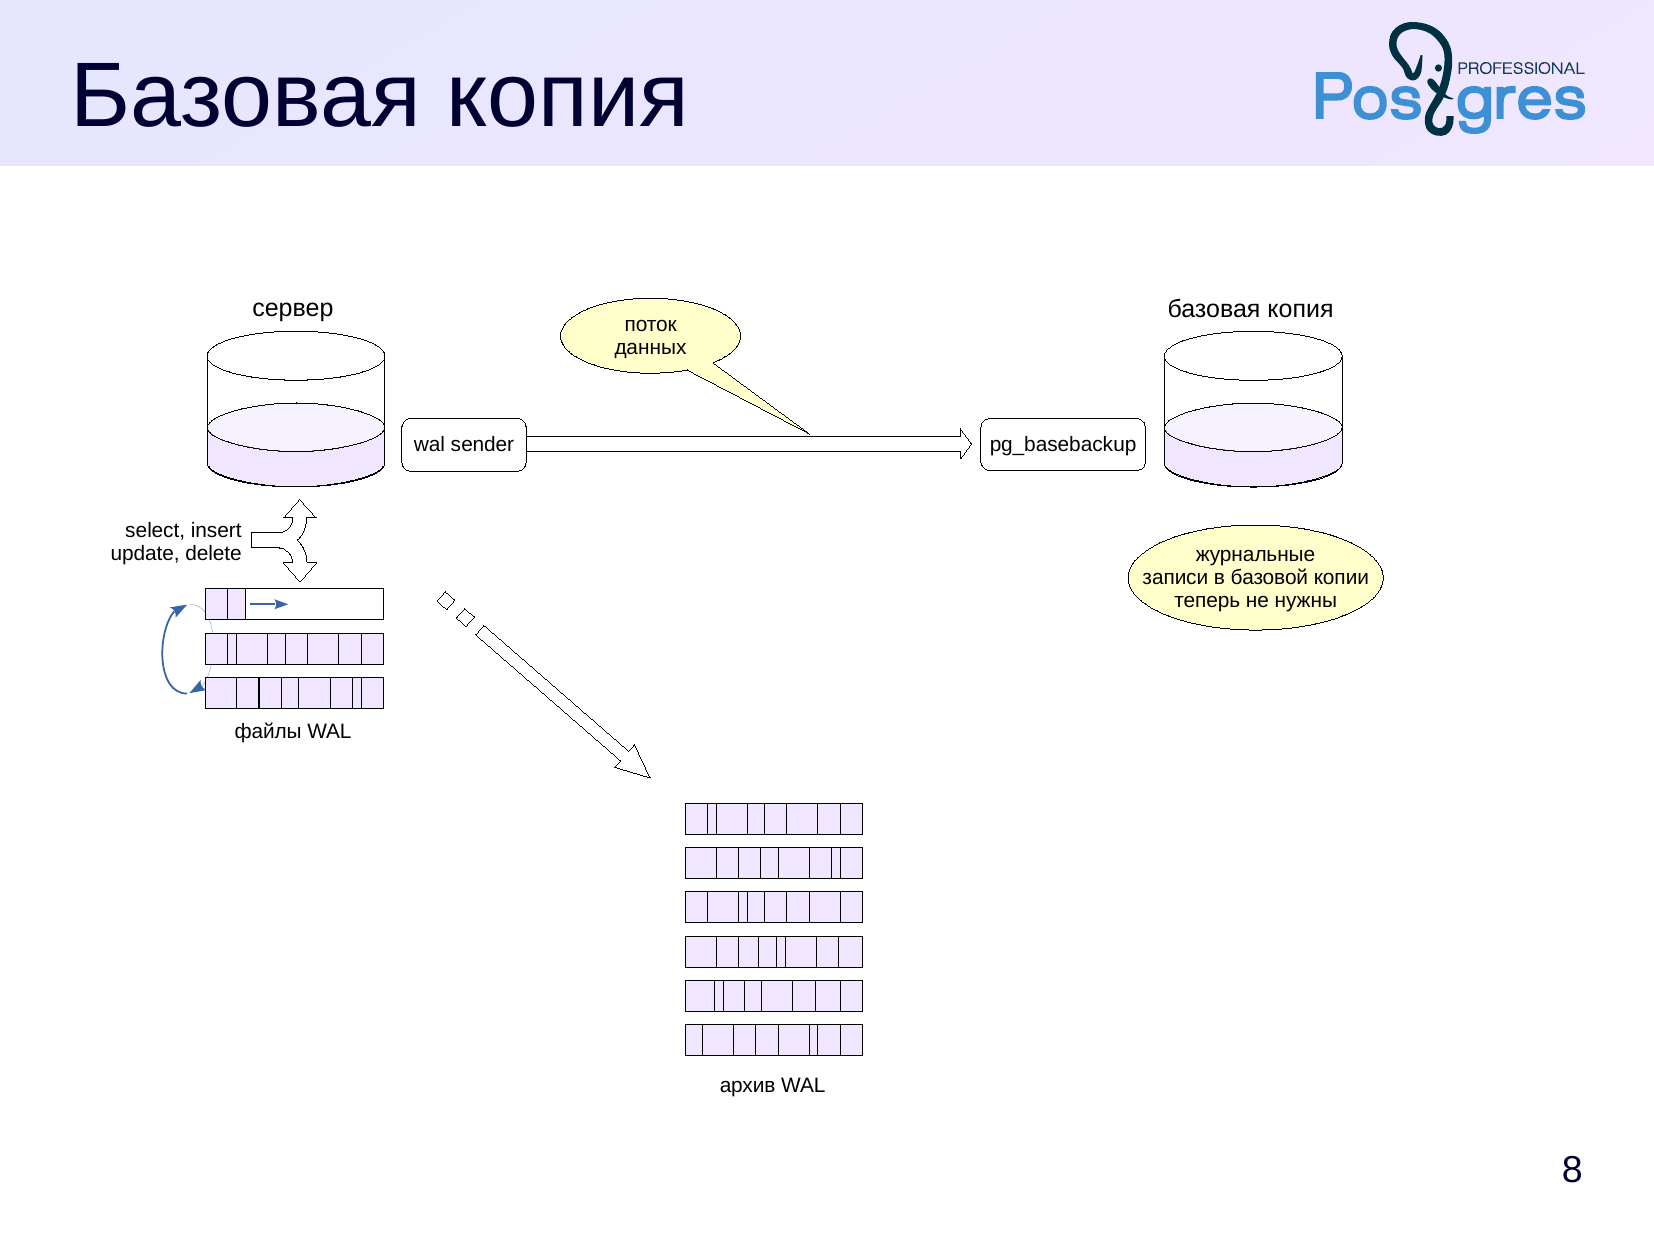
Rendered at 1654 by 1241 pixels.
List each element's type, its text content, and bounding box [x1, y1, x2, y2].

text_box [686, 892, 862, 922]
text_box [456, 608, 475, 627]
text_box [686, 937, 862, 967]
title Базовая копия [70, 43, 1241, 147]
text_box [686, 981, 862, 1011]
text_box [475, 625, 651, 778]
text_box журнальные записи в базовой копии теперь не нужны [1128, 525, 1384, 631]
text_box [686, 848, 862, 878]
text_box архив WAL [704, 1066, 841, 1105]
text_box [686, 1025, 862, 1055]
text_box [686, 804, 862, 834]
text_box [437, 591, 455, 610]
list [70, 283, 1583, 1134]
